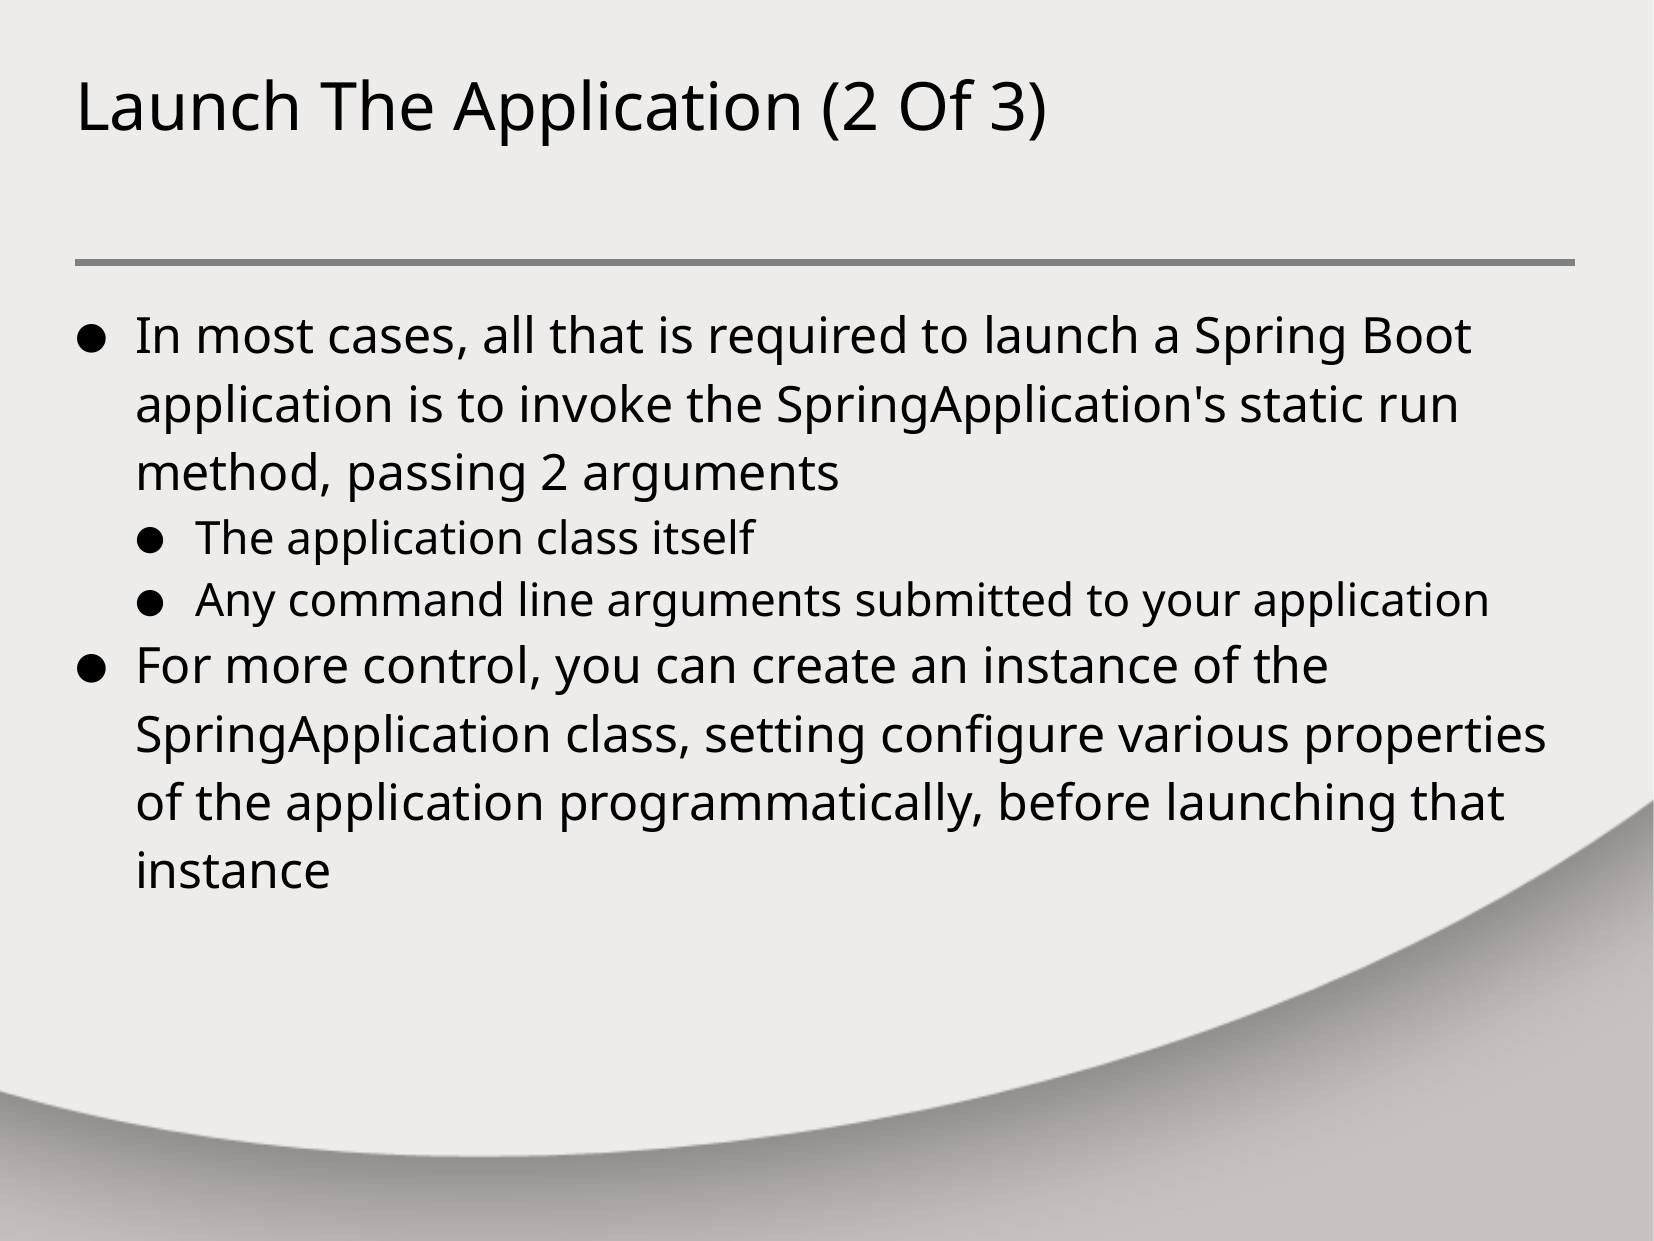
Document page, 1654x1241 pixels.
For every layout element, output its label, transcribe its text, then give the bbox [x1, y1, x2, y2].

picture [0, 0, 1654, 1241]
title Launch The Application (2 Of 3) [75, 75, 1576, 226]
list In most cases, all that is required to launch a Spring Boot application is to invoke the SpringApplication's static run method, passing 2 arguments The application class itself Any command line arguments submitted to your application For more control, you can create an instance of the SpringApplication class, setting configure various properties of the application programmatically, before launching that instance [75, 300, 1576, 1163]
